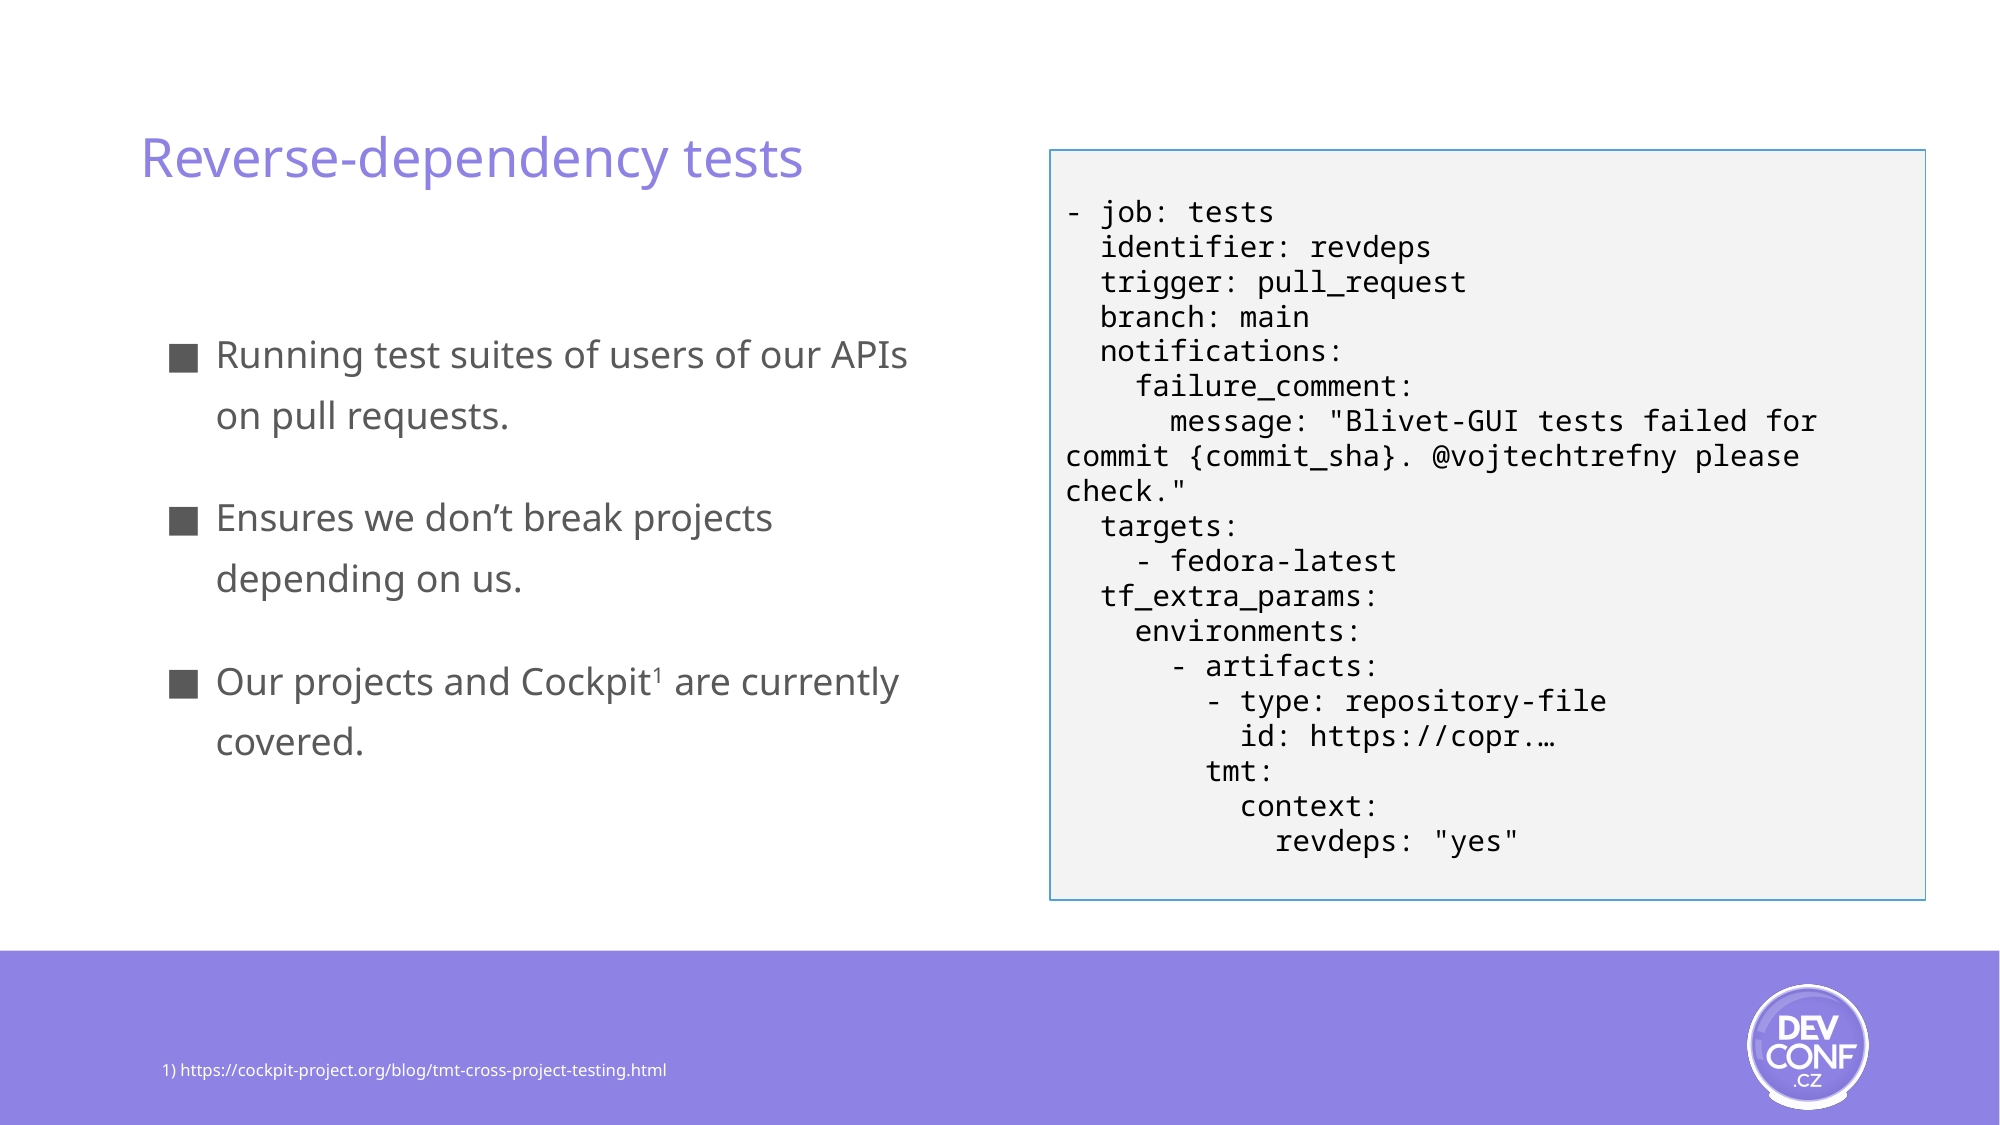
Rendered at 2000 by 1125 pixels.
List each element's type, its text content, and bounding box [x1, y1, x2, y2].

title Reverse-dependency tests [140, 93, 950, 219]
text_box - job: tests identifier: revdeps trigger: pull_request branch: main notifications: failure_comment: message: "Blivet-GUI tests failed for commit {commit_sha}. @vojtechtrefny please check." targets: - fedora-latest tf_extra_params: environments: - artifacts: - type: repository-file id: https://copr.… tmt: context: revdeps: "yes" [1049, 149, 1926, 901]
list Running test suites of users of our APIs on pull requests. Ensures we don’t break projects depending on us. Our projects and Cockpit1 are currently covered. [140, 315, 950, 893]
picture [1747, 984, 1869, 1110]
subtitle 1) https://cockpit-project.org/blog/tmt-cross-project-testing.html [140, 1054, 876, 1102]
